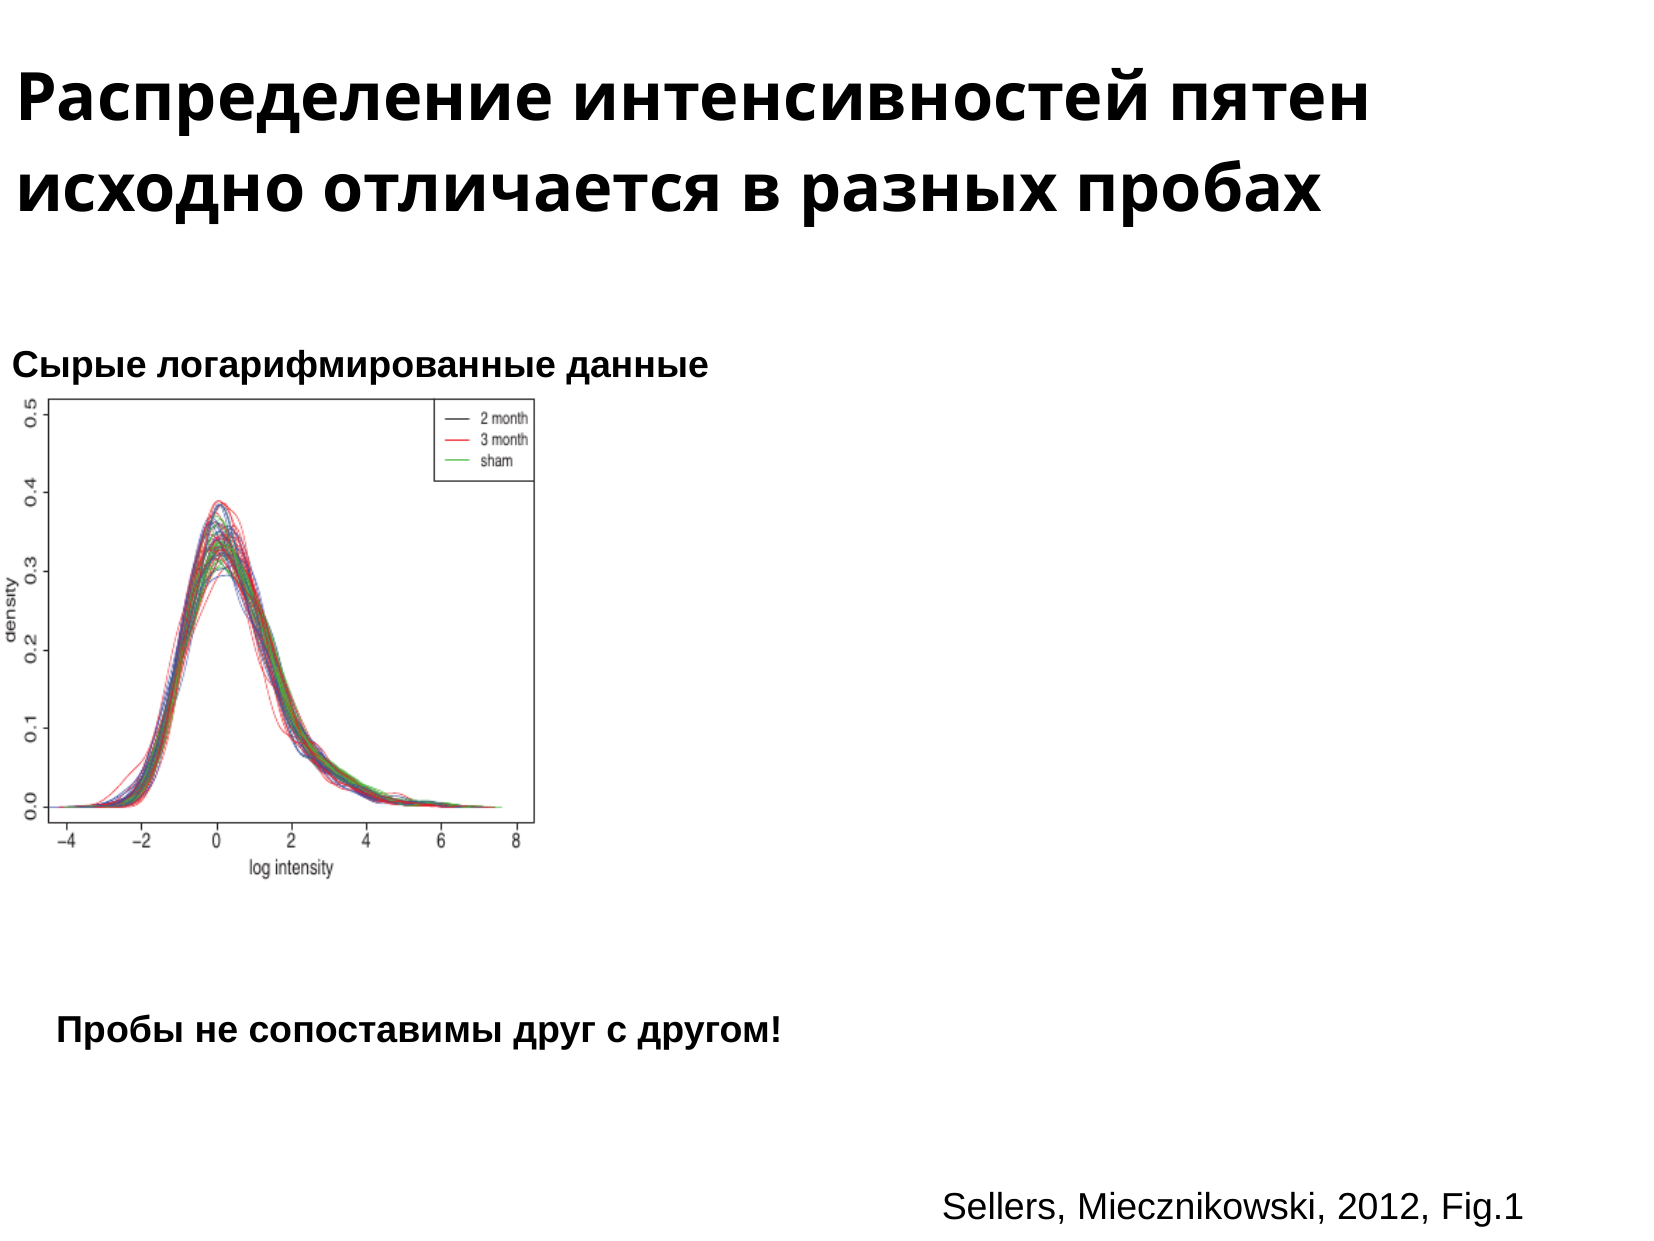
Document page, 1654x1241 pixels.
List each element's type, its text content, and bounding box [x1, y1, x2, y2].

text_box Сырые логарифмированные данные [0, 336, 725, 394]
picture [3, 394, 559, 883]
text_box Sellers, Miecznikowski, 2012, Fig.1 [927, 1178, 1651, 1235]
text_box Пробы не сопоставимы друг с другом! [41, 1000, 798, 1058]
title Распределение интенсивностей пятен исходно отличается в разных пробах [15, 19, 1636, 260]
